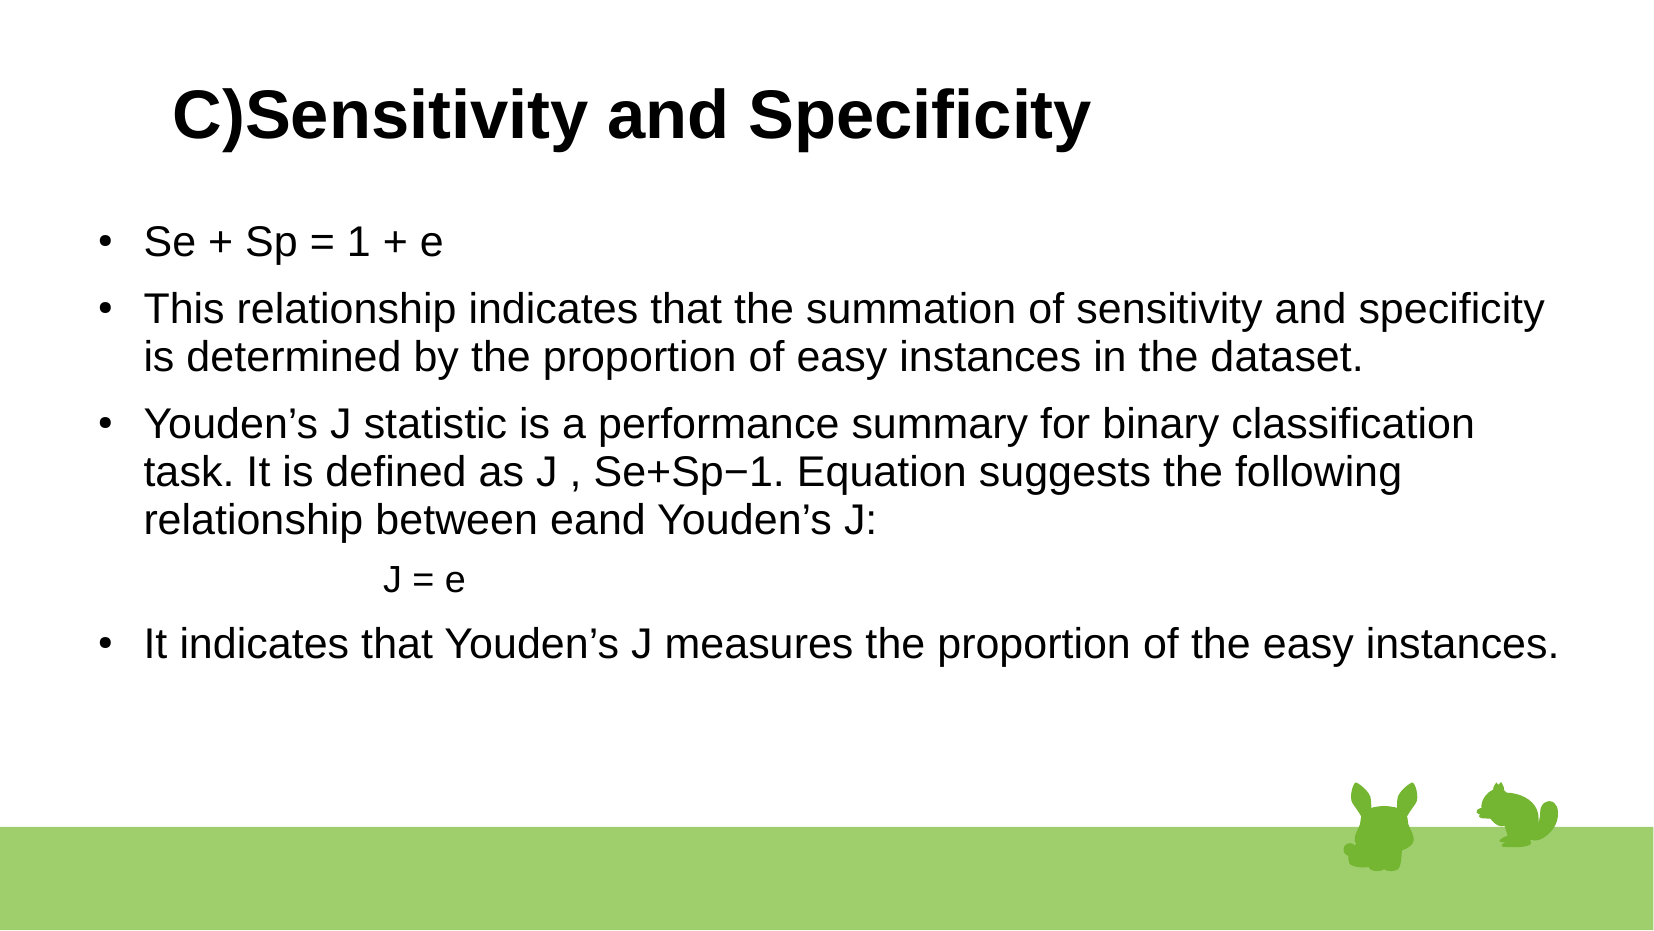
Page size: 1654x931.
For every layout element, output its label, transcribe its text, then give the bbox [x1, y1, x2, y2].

title C)Sensitivity and Specificity [82, 37, 1571, 193]
list Se + Sp = 1 + e This relationship indicates that the summation of sensitivity and specificity is determined by the proportion of easy instances in the dataset. Youden’s J statistic is a performance summary for binary classification task. It is defined as J , Se+Sp−1. Equation suggests the following relationship between eand Youden’s J: J = e It indicates that Youden’s J measures the proportion of the easy instances. [82, 217, 1571, 758]
